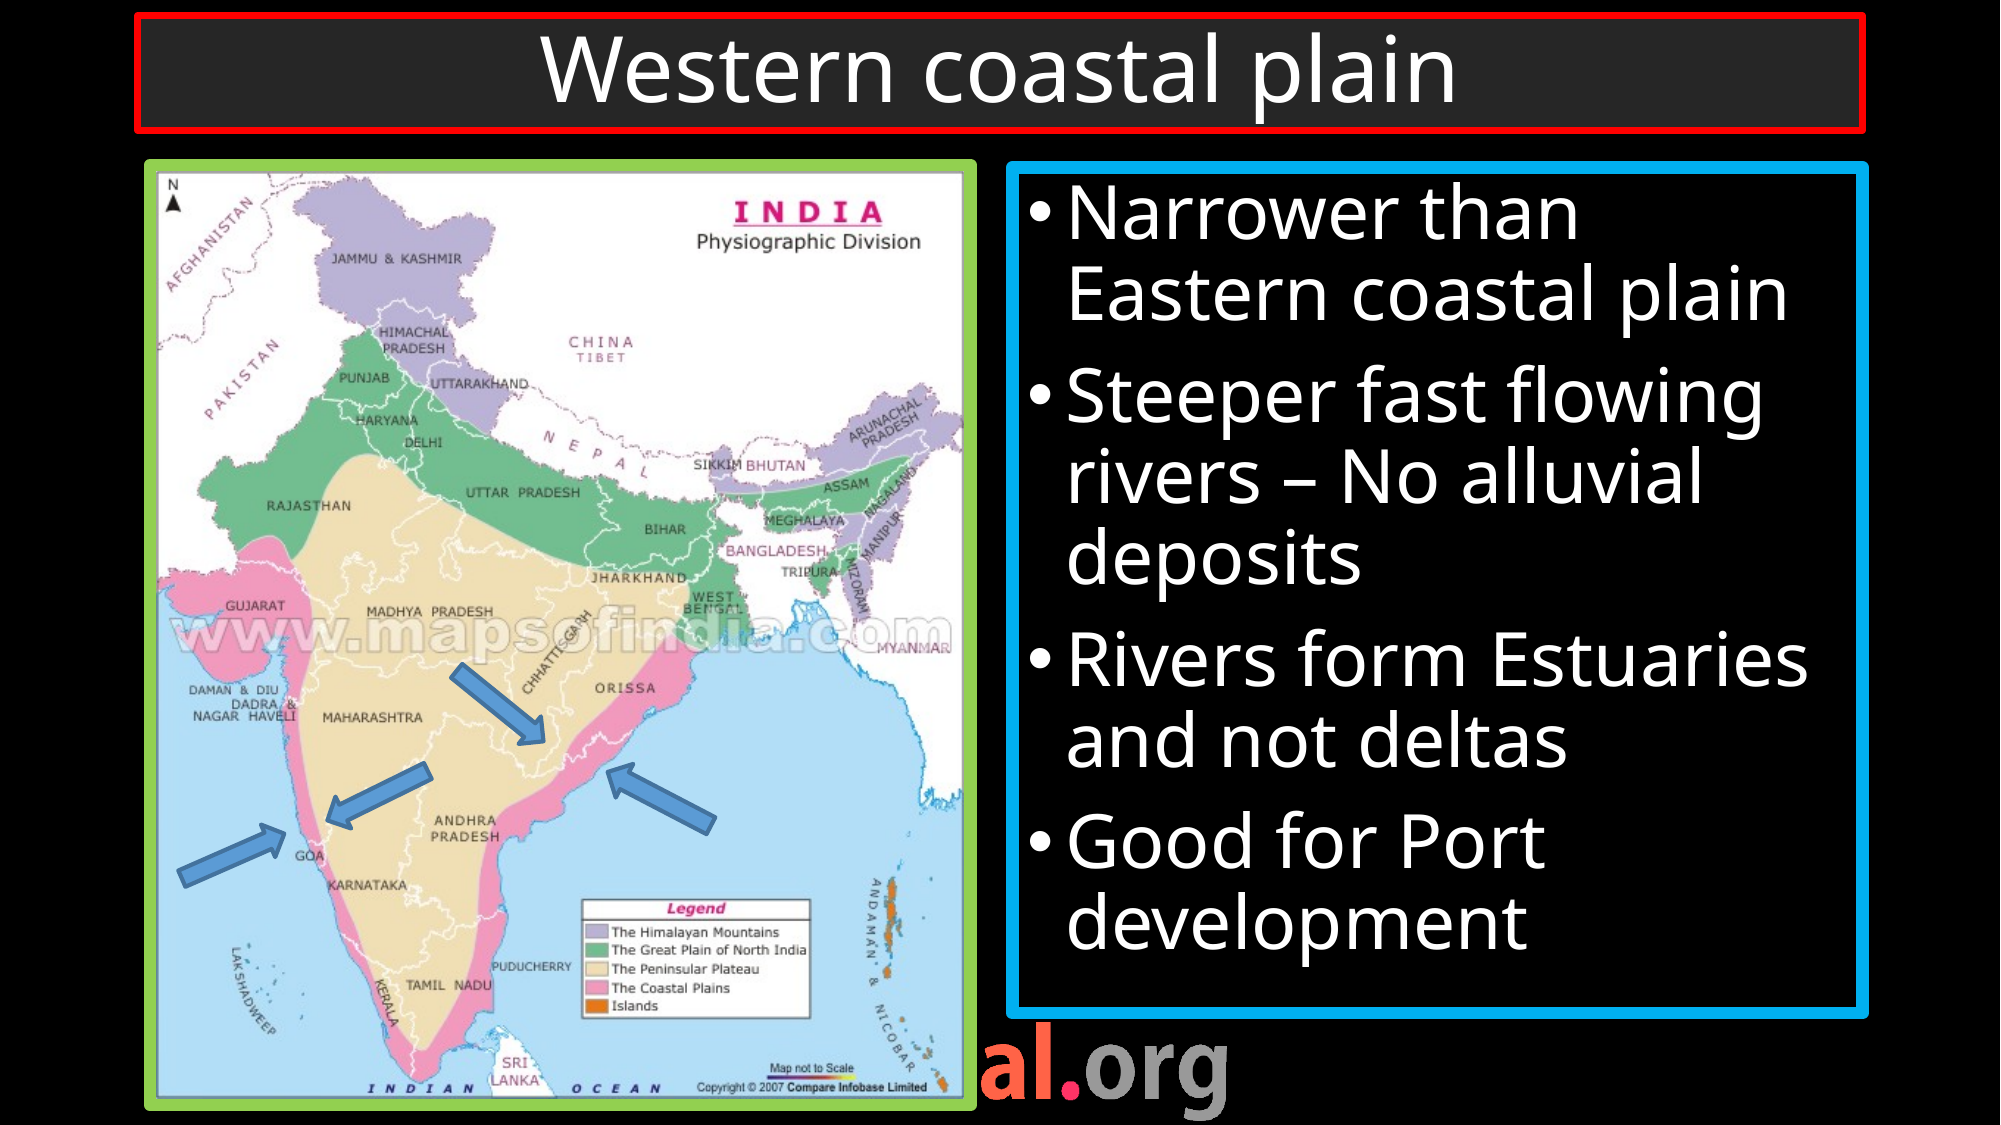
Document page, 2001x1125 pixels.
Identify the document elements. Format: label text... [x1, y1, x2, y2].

text_box [327, 763, 432, 829]
picture [741, 1005, 1230, 1125]
picture [156, 171, 965, 1099]
title Western coastal plain [137, 15, 1863, 131]
text_box [451, 663, 544, 744]
text_box [178, 824, 285, 887]
list Narrower than Eastern coastal plain Steeper fast flowing rivers – No alluvial deposits Rivers form Estuaries and not deltas Good for Port development [1012, 167, 1863, 1014]
text_box [607, 763, 716, 835]
